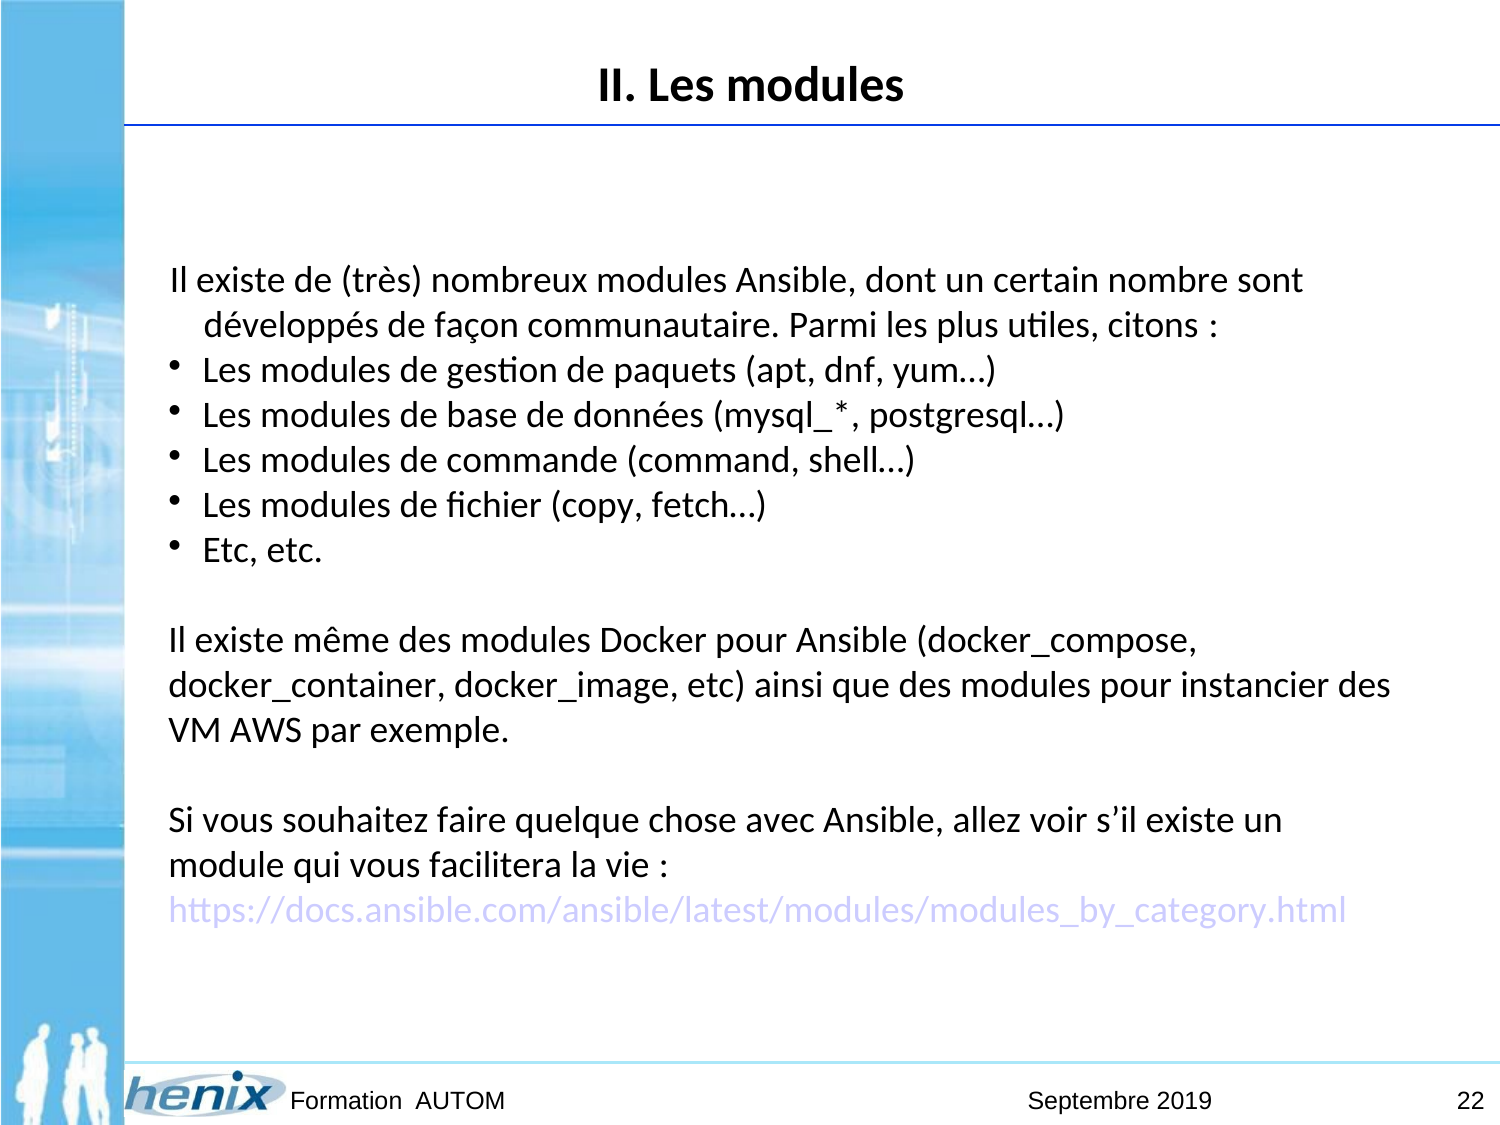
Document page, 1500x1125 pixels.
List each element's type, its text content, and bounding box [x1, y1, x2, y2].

text_box Septembre 2019 [1025, 1084, 1276, 1115]
picture [0, 0, 126, 1125]
text_box <numéro> [1452, 1084, 1490, 1115]
text_box Formation AUTOM [288, 1084, 507, 1115]
text_box [123, 1070, 287, 1117]
text_box Il existe de (très) nombreux modules Ansible, dont un certain nombre sont développés de façon communautaire. Parmi les plus utiles, citons : Les modules de gestion de paquets (apt, dnf, yum…) Les modules de base de données (mysql_*, postgresql…) Les modules de commande (command, shell…) Les modules de fichier (copy, fetch…) Etc, etc. Il existe même des modules Docker pour Ansible (docker_compose, docker_container, docker_image, etc) ainsi que des modules pour instancier des VM AWS par exemple. Si vous souhaitez faire quelque chose avec Ansible, allez voir s’il existe un module qui vous facilitera la vie : https://docs.ansible.com/ansible/latest/modules/modules_by_category.html [153, 247, 1418, 992]
text_box II. Les modules [138, 50, 1363, 112]
